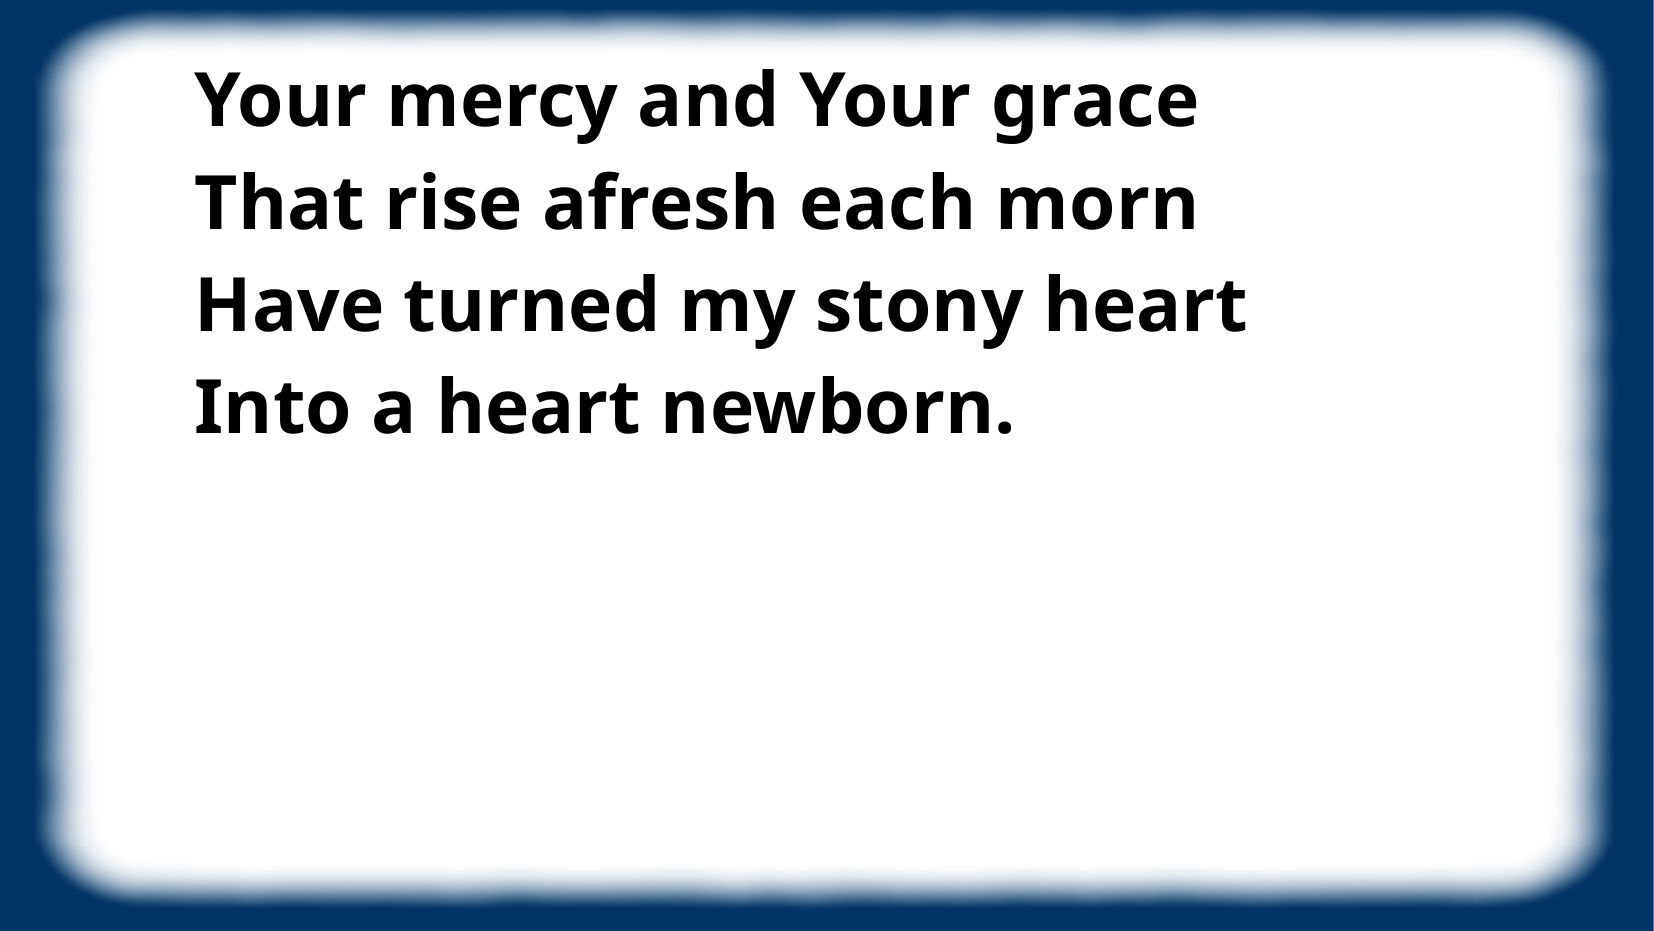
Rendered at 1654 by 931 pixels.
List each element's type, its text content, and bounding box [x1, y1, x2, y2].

text_box Your mercy and Your grace That rise afresh each morn Have turned my stony heart Into a heart newborn. [102, 39, 1558, 481]
picture [0, 0, 1654, 931]
